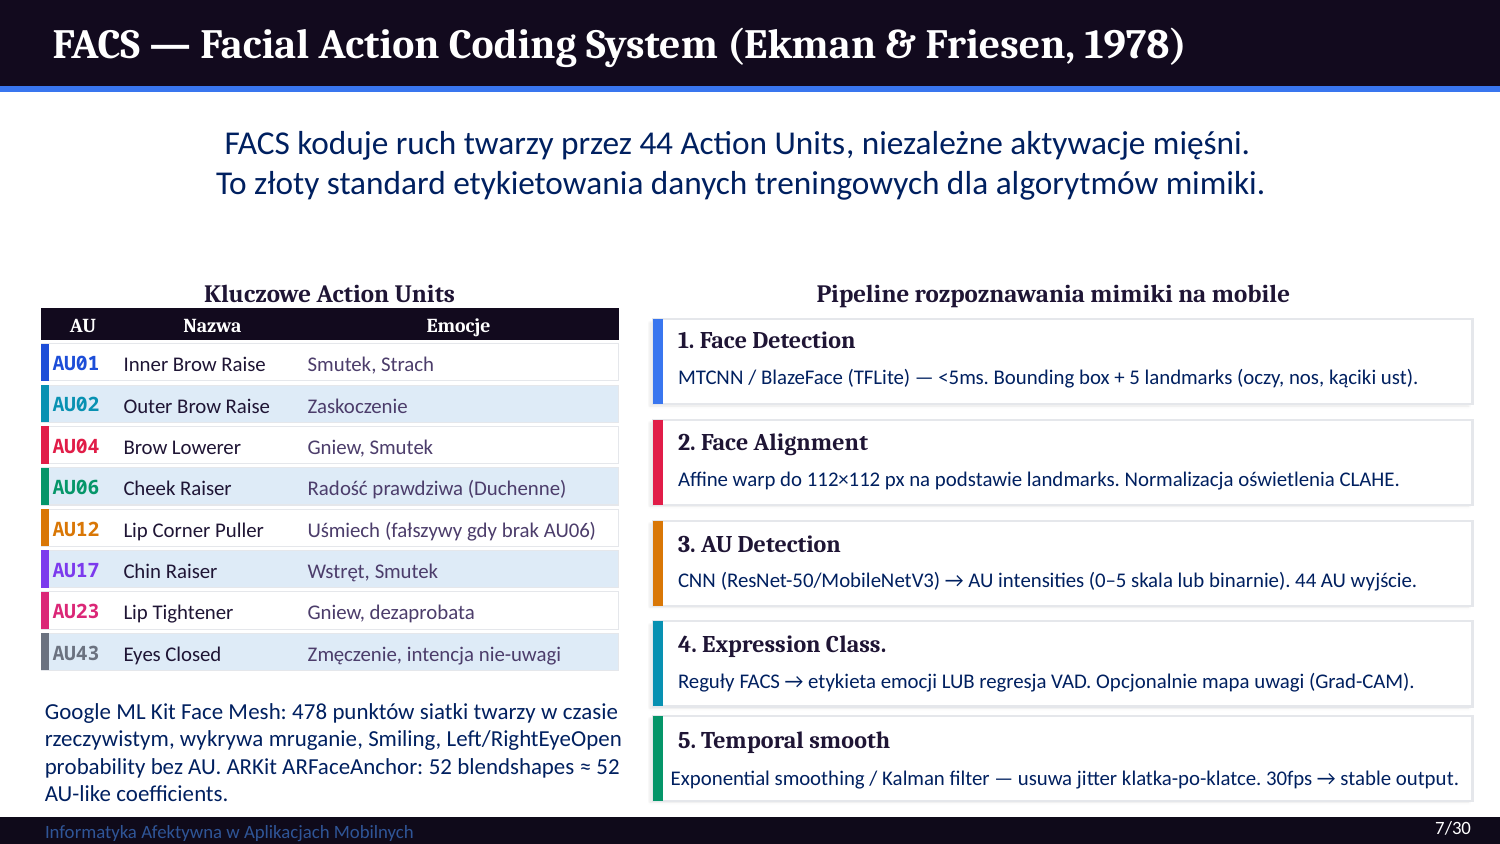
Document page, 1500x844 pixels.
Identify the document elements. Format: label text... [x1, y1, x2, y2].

text_box Exponential smoothing / Kalman filter — usuwa jitter klatka-po-klatce. 30fps → stable output. [671, 758, 1472, 797]
text_box 2. Face Alignment [678, 422, 1438, 459]
text_box Lip Tightener [124, 599, 304, 622]
text_box AU [45, 313, 121, 335]
text_box Brow Lowerer [124, 434, 304, 456]
text_box AU06 [53, 475, 124, 498]
text_box [653, 716, 1472, 801]
text_box Lip Corner Puller [124, 516, 304, 539]
text_box [41, 385, 619, 422]
text_box Eyes Closed [124, 640, 304, 663]
text_box 4. Expression Class. [678, 623, 1438, 660]
text_box [653, 319, 1472, 404]
text_box [0, 817, 1420, 844]
text_box Inner Brow Raise [124, 351, 304, 374]
text_box [0, 0, 1500, 92]
text_box AU02 [53, 392, 124, 415]
text_box AU43 [53, 640, 124, 663]
text_box Affine warp do 112×112 px na podstawie landmarks. Normalizacja oświetlenia CLAHE. [678, 459, 1438, 498]
text_box Chin Raiser [124, 558, 304, 580]
text_box AU01 [53, 351, 124, 374]
text_box [41, 592, 619, 629]
text_box AU04 [53, 434, 124, 456]
text_box Zmęczenie, intencja nie-uwagi [308, 640, 610, 663]
text_box Emocje [308, 313, 610, 335]
text_box [41, 344, 619, 381]
text_box Uśmiech (fałszywy gdy brak AU06) [308, 516, 610, 539]
text_box AU23 [53, 599, 124, 622]
text_box CNN (ResNet-50/MobileNetV3) → AU intensities (0–5 skala lub binarnie). 44 AU wyjście. [678, 560, 1438, 599]
text_box /30 [1420, 817, 1500, 844]
text_box AU17 [53, 558, 124, 580]
text_box Reguły FACS → etykieta emocji LUB regresja VAD. Opcjonalnie mapa uwagi (Grad-CAM). [678, 660, 1438, 700]
text_box FACS — Facial Action Coding System (Ekman & Friesen, 1978) [53, 0, 1448, 83]
text_box 1. Face Detection [678, 320, 1438, 357]
text_box Informatyka Afektywna w Aplikacjach Mobilnych [45, 819, 1420, 843]
text_box [41, 468, 619, 505]
text_box [41, 509, 619, 546]
text_box Nazwa [124, 313, 301, 335]
text_box [41, 426, 619, 464]
text_box Gniew, dezaprobata [308, 599, 610, 622]
text_box Google ML Kit Face Mesh: 478 punktów siatki twarzy w czasie rzeczywistym, wykrywa mruganie, Smiling, Left/RightEyeOpen probability bez AU. ARKit ARFaceAnchor: 52 blendshapes ≈ 52 AU-like coefficients. [30, 689, 653, 806]
text_box Kluczowe Action Units [41, 277, 619, 304]
text_box [41, 550, 619, 588]
text_box FACS koduje ruch twarzy przez 44 Action Units, niezależne aktywacje mięśni. To złoty standard etykietowania danych treningowych dla algorytmów mimiki. [121, 107, 1362, 215]
text_box AU12 [53, 516, 124, 539]
text_box [41, 633, 619, 670]
text_box [41, 308, 619, 340]
text_box Gniew, Smutek [308, 434, 610, 456]
text_box Wstręt, Smutek [308, 558, 610, 580]
text_box 5. Temporal smooth [678, 719, 1438, 758]
text_box 3. AU Detection [678, 524, 1438, 560]
text_box [653, 521, 1472, 606]
text_box [653, 621, 1472, 706]
text_box Pipeline rozpoznawania mimiki na mobile [653, 273, 1455, 312]
text_box Cheek Raiser [124, 475, 304, 498]
text_box Zaskoczenie [308, 392, 610, 415]
text_box Outer Brow Raise [124, 392, 304, 415]
text_box [653, 420, 1472, 505]
text_box MTCNN / BlazeFace (TFLite) — <5ms. Bounding box + 5 landmarks (oczy, nos, kąciki ust). [678, 357, 1438, 396]
text_box Smutek, Strach [308, 351, 610, 374]
text_box Radość prawdziwa (Duchenne) [308, 475, 610, 498]
